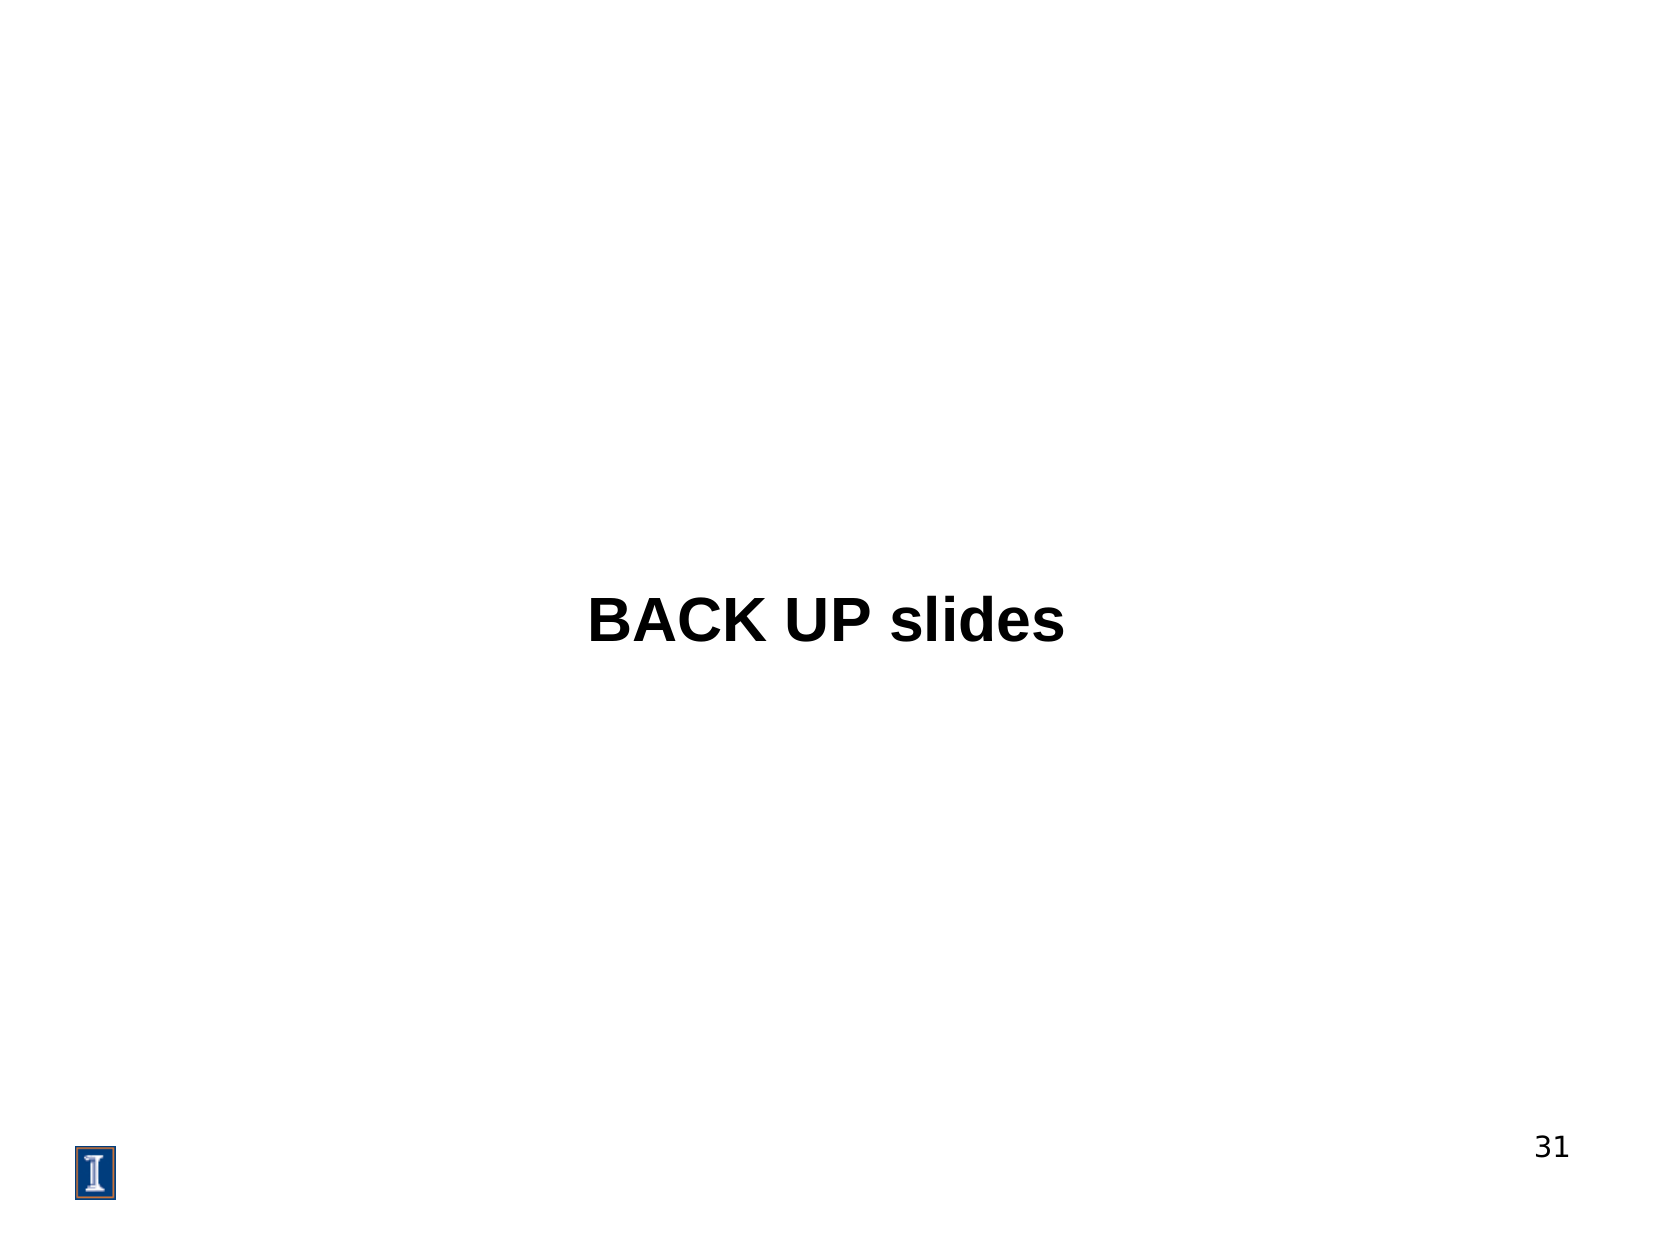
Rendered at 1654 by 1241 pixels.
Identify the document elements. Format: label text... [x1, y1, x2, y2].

picture [75, 1146, 116, 1200]
title BACK UP slides [82, 515, 1571, 724]
